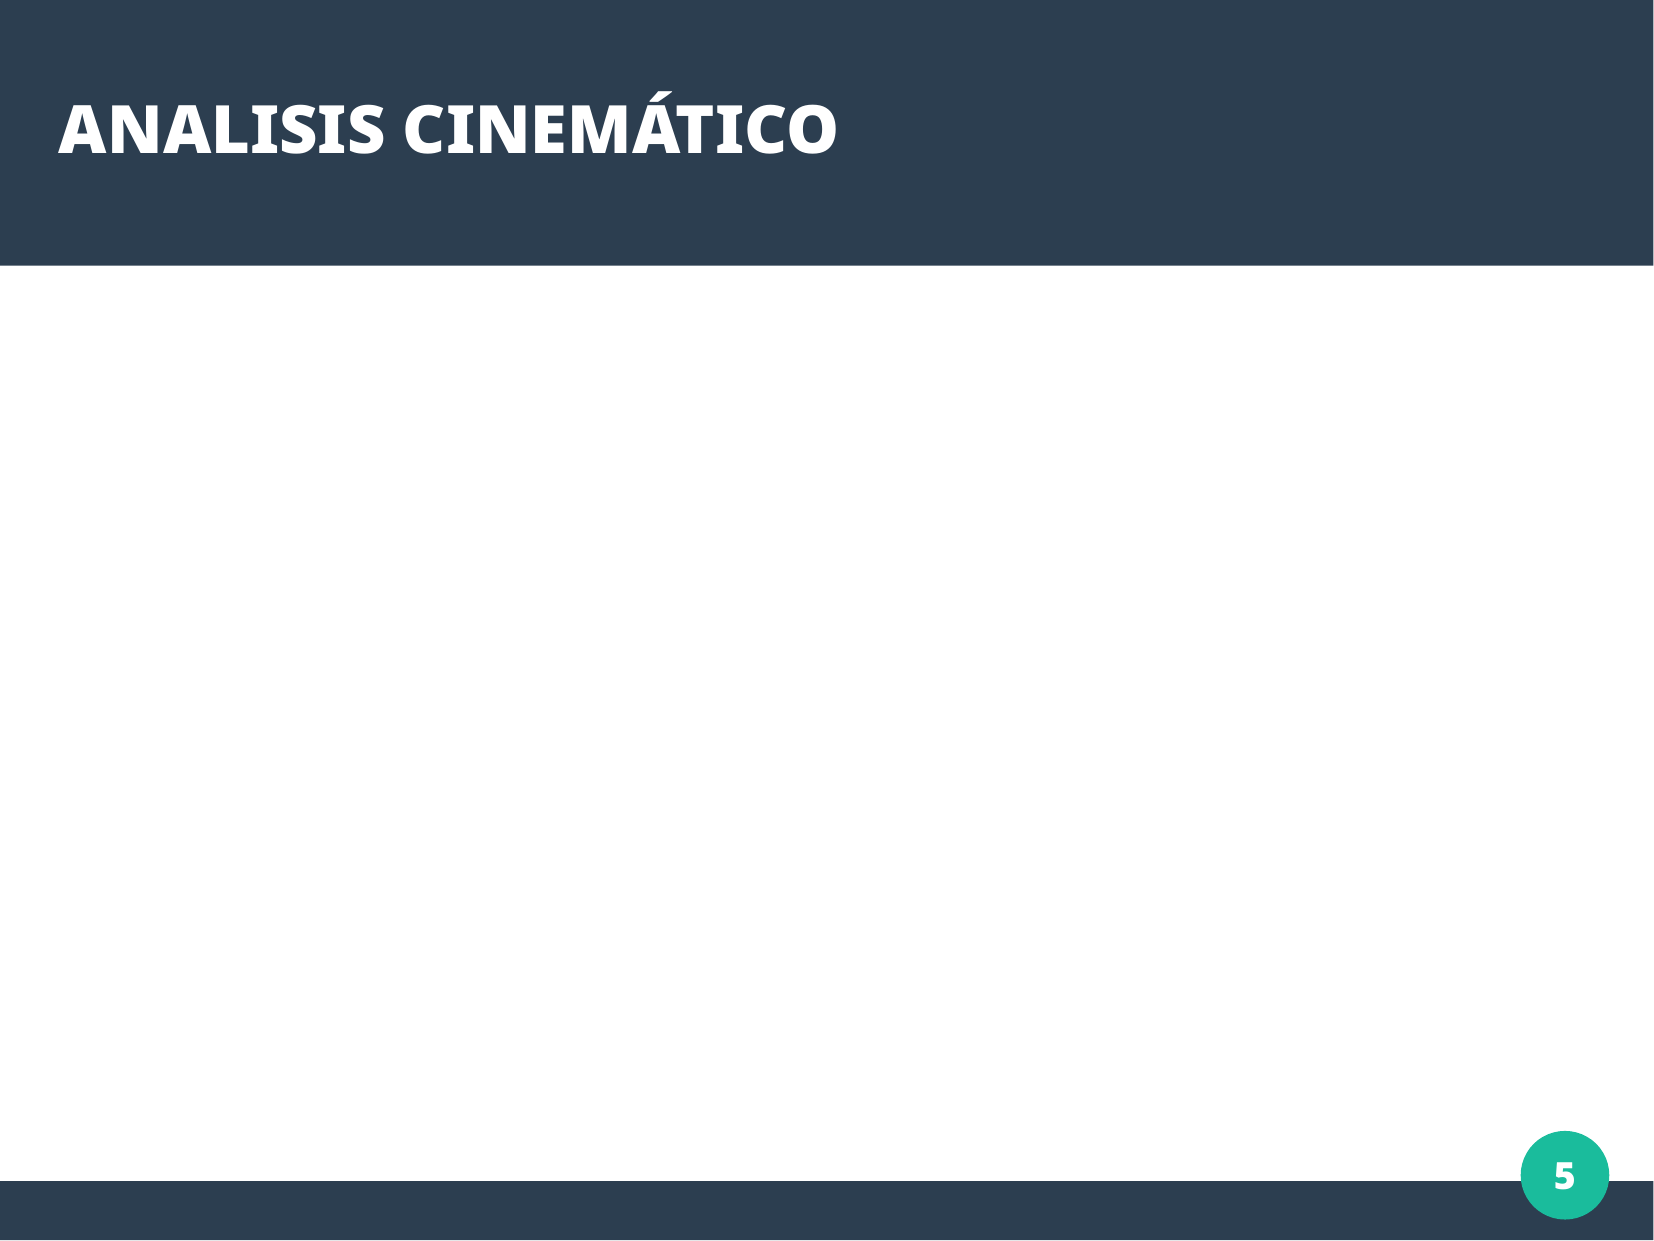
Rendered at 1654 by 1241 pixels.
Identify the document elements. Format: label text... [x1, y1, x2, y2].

title ANALISIS CINEMÁTICO [59, 49, 1595, 207]
